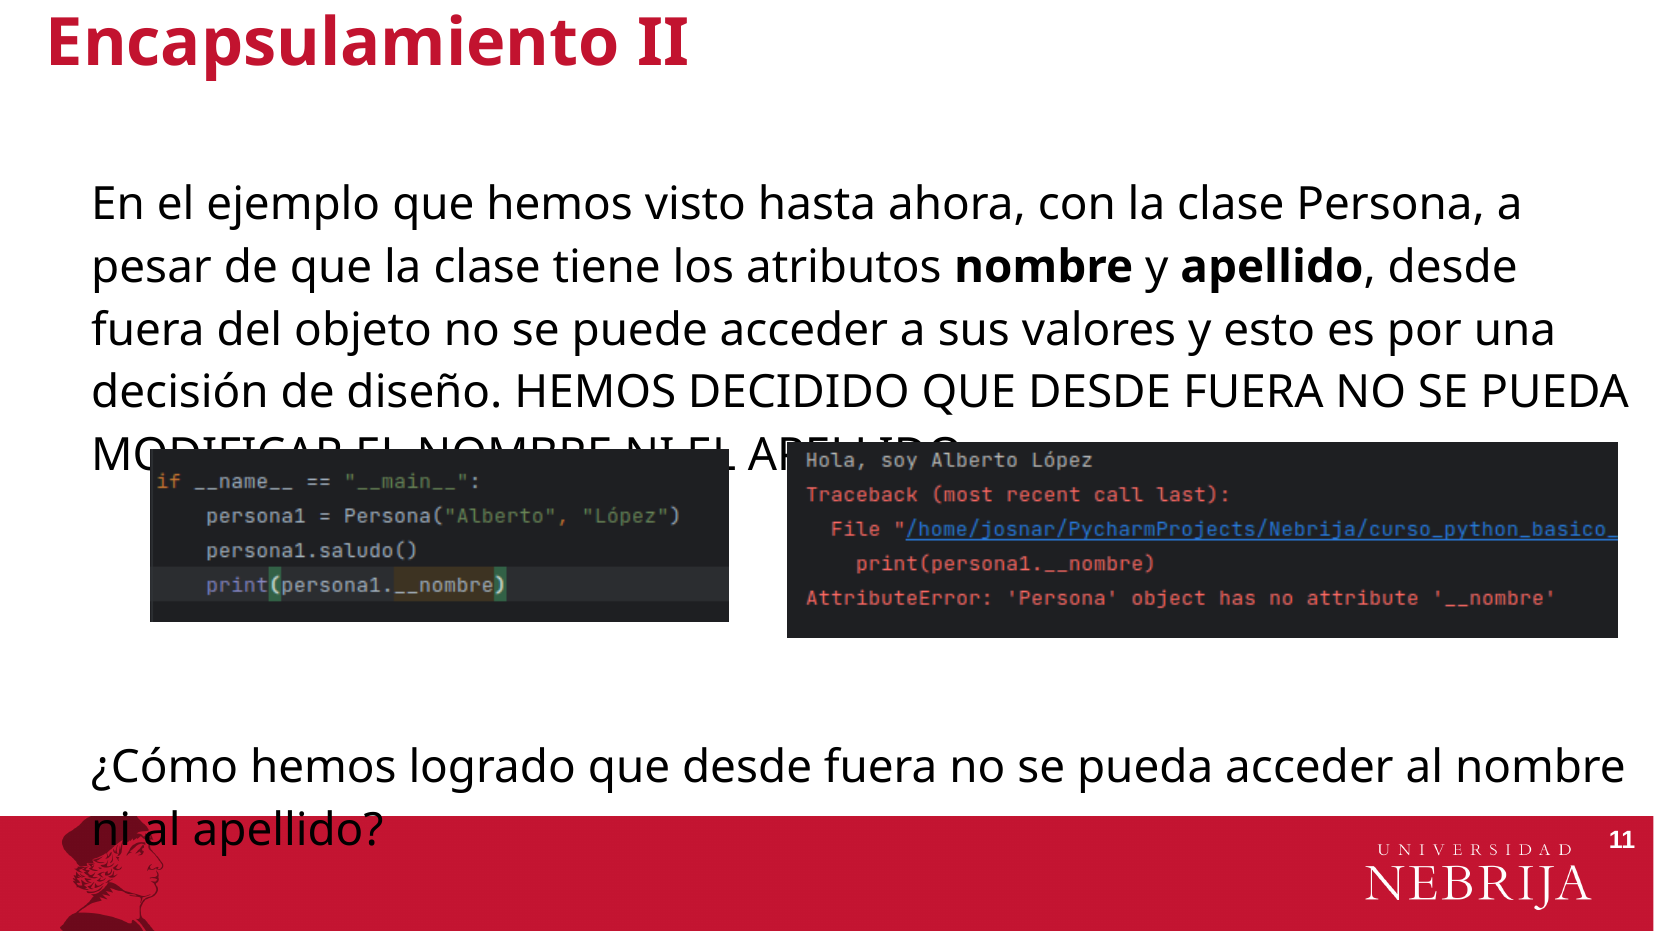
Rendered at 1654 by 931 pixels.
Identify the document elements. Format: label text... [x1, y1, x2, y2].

text_box Encapsulamiento II [0, 0, 1650, 87]
picture [150, 449, 729, 622]
picture [787, 442, 1618, 638]
picture [0, 816, 1654, 931]
text_box En el ejemplo que hemos visto hasta ahora, con la clase Persona, a pesar de que la clase tiene los atributos nombre y apellido, desde fuera del objeto no se puede acceder a sus valores y esto es por una decisión de diseño. HEMOS DECIDIDO QUE DESDE FUERA NO SE PUEDA MODIFICAR EL NOMBRE NI EL APELLIDO ¿Cómo hemos logrado que desde fuera no se pueda acceder al nombre ni al apellido? [41, 112, 1654, 788]
picture [314, 823, 327, 842]
